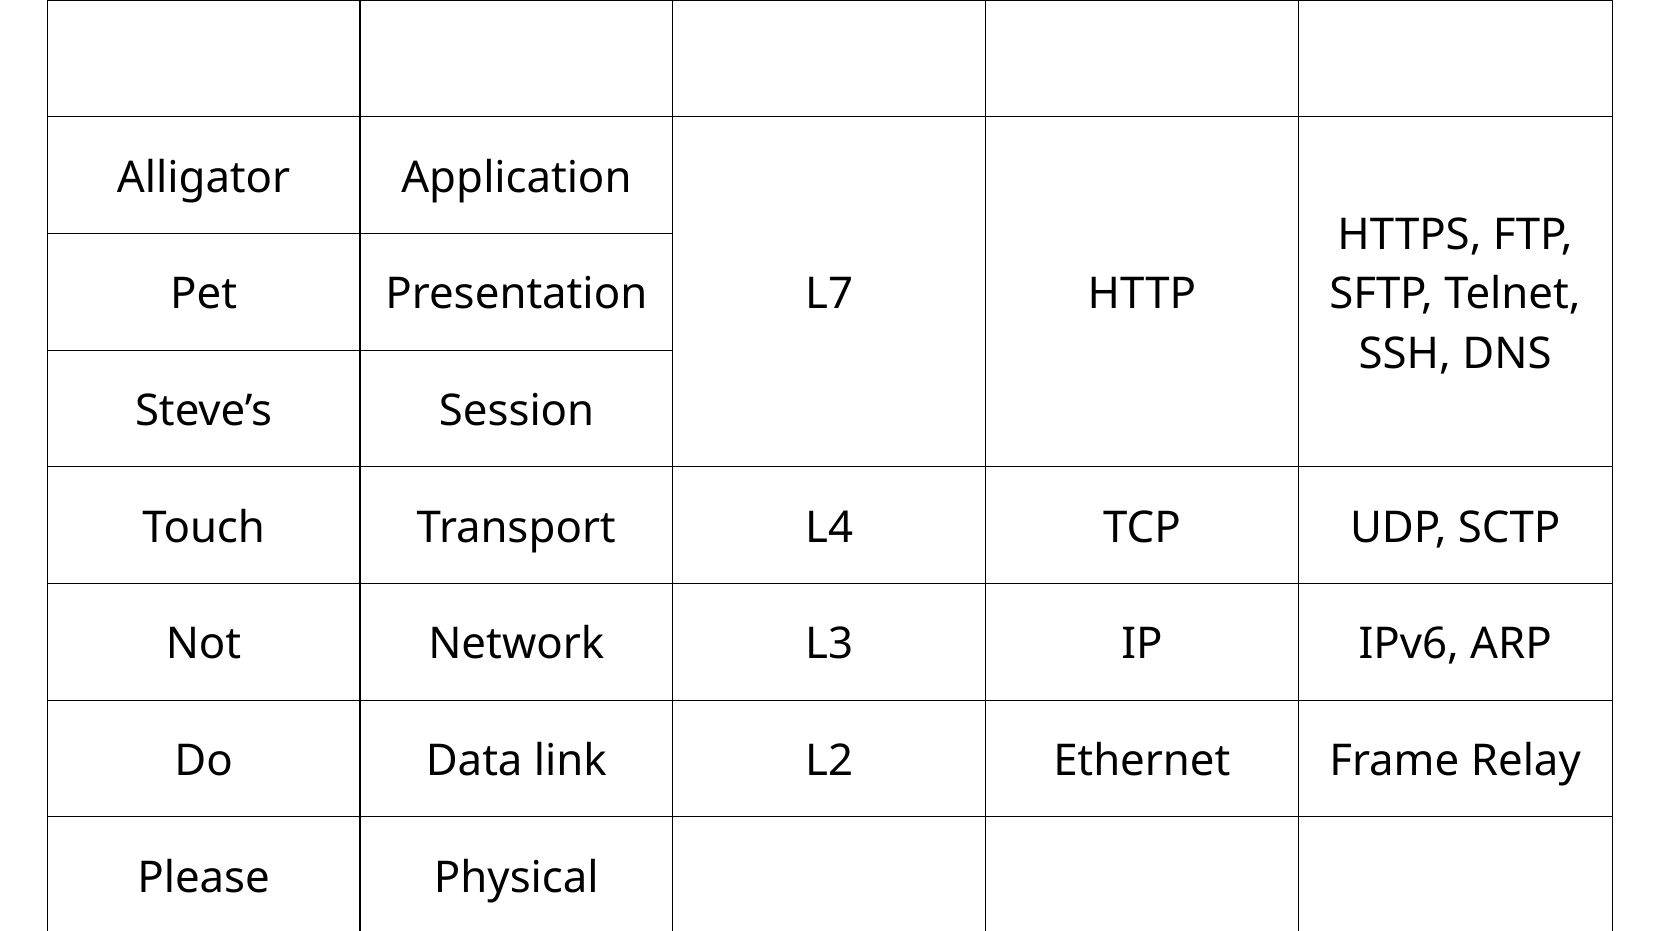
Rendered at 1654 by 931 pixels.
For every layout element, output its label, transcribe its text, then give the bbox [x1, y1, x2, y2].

table_cell Steve’s [48, 351, 359, 466]
table_cell HTTP [986, 117, 1298, 466]
table_cell Physical [361, 817, 672, 931]
table_header [673, 1, 985, 116]
table_cell HTTPS, FTP, SFTP, Telnet, SSH, DNS [1299, 117, 1612, 466]
table_cell Presentation [361, 234, 672, 350]
table_cell L7 [673, 117, 985, 466]
table_cell [673, 817, 985, 931]
table_header [48, 1, 359, 116]
table_cell L3 [673, 584, 985, 700]
table_cell Please [48, 817, 359, 931]
table_cell Not [48, 584, 359, 700]
table_header [986, 1, 1298, 116]
table_cell IP [986, 584, 1298, 700]
table_cell Session [361, 351, 672, 466]
table_cell Pet [48, 234, 359, 350]
table_cell Application [361, 117, 672, 233]
table_header [1299, 1, 1612, 116]
table_cell Transport [361, 467, 672, 583]
table_cell Network [361, 584, 672, 700]
table_cell [986, 817, 1298, 931]
table_cell Touch [48, 467, 359, 583]
table_cell Alligator [48, 117, 359, 233]
table_cell L4 [673, 467, 985, 583]
table_cell Data link [361, 701, 672, 816]
table_cell Do [48, 701, 359, 816]
table_header [361, 1, 672, 116]
table_cell L2 [673, 701, 985, 816]
table_cell Frame Relay [1299, 701, 1612, 816]
table_cell Ethernet [986, 701, 1298, 816]
table_cell [1299, 817, 1612, 931]
table_cell UDP, SCTP [1299, 467, 1612, 583]
table_cell TCP [986, 467, 1298, 583]
table_cell IPv6, ARP [1299, 584, 1612, 700]
